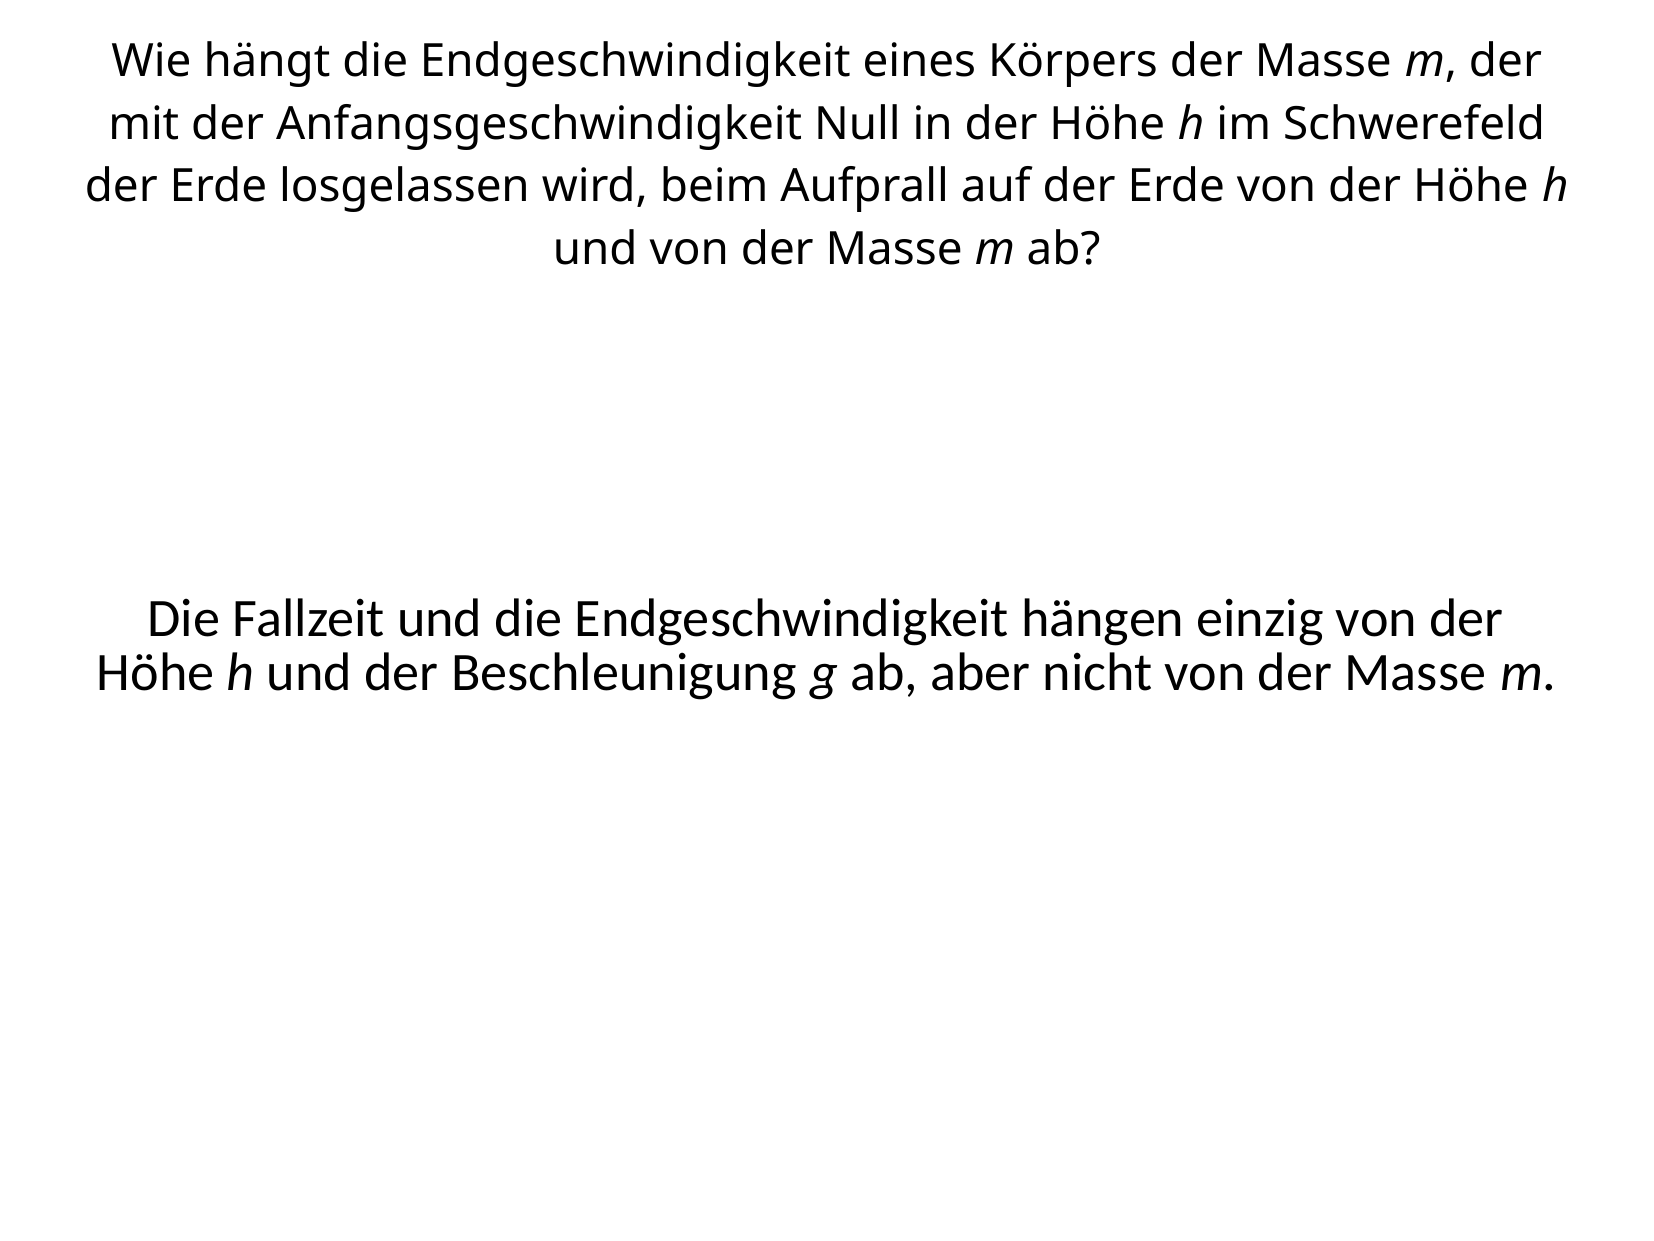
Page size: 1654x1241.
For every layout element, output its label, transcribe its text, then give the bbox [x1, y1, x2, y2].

subtitle Die Fallzeit und die Endgeschwindigkeit hängen einzig von der Höhe h und der Beschleunigung g ab, aber nicht von der Masse m. [82, 290, 1571, 1010]
title Wie hängt die Endgeschwindigkeit eines Körpers der Masse m, der mit der Anfangsgeschwindigkeit Null in der Höhe h im Schwerefeld der Erde losgelassen wird, beim Aufprall auf der Erde von der Höhe h und von der Masse m ab? [82, 7, 1571, 290]
